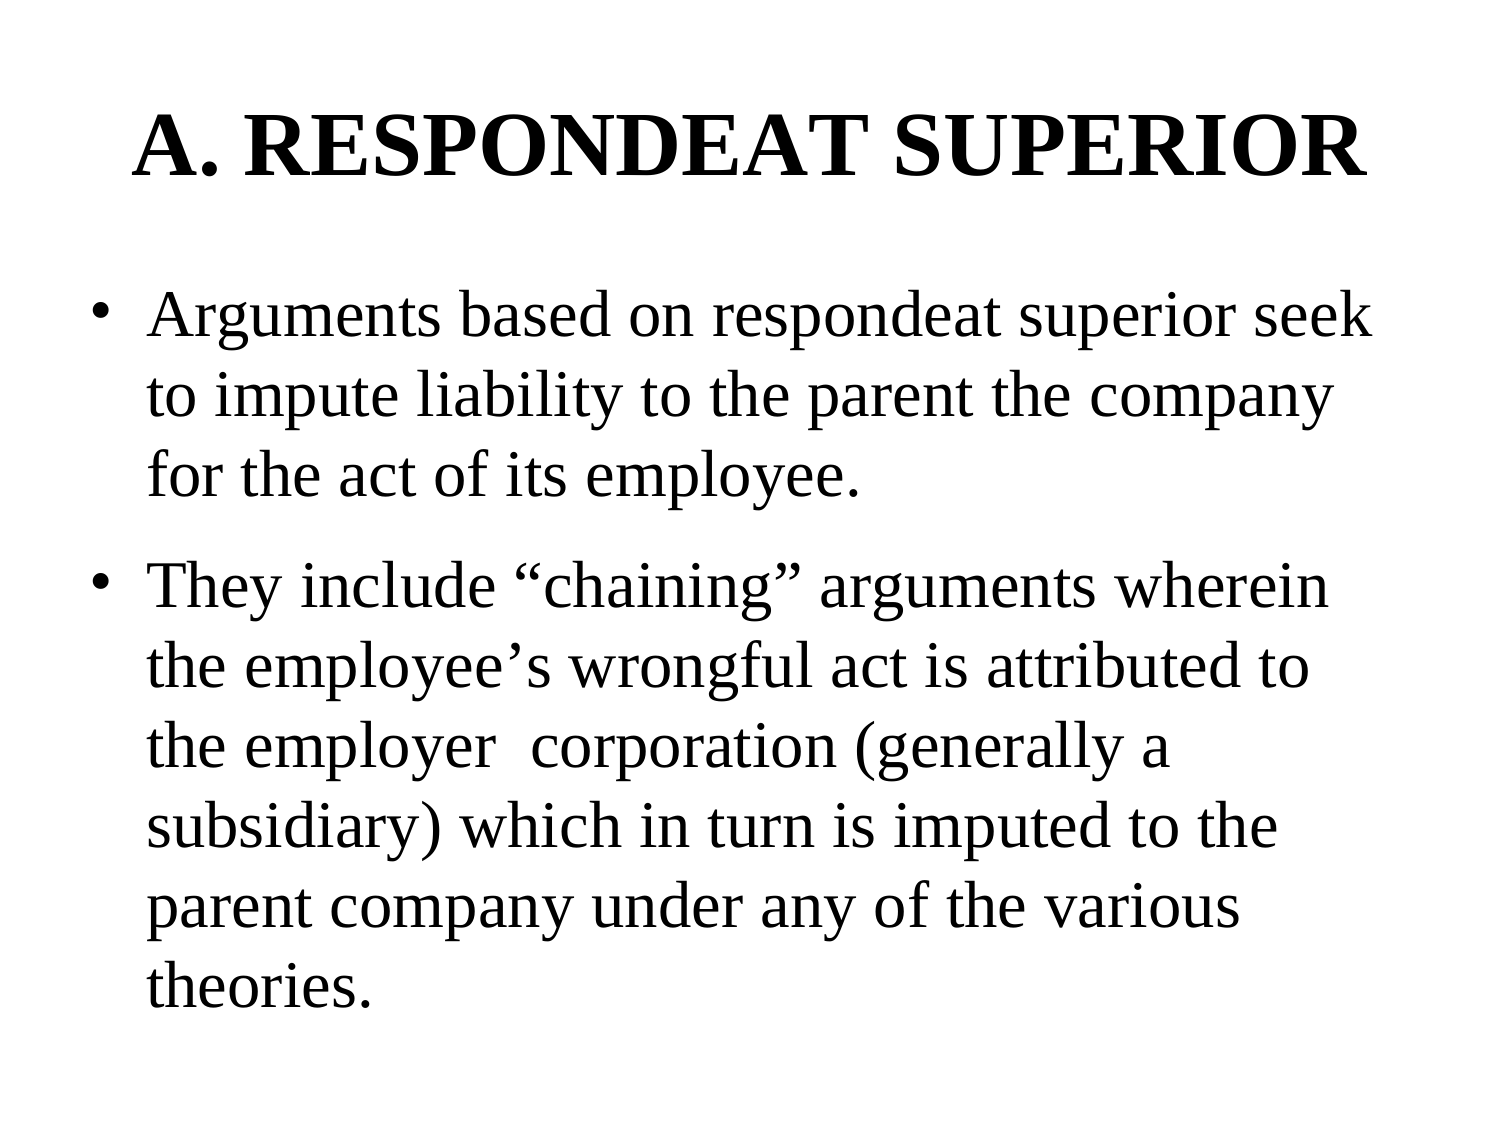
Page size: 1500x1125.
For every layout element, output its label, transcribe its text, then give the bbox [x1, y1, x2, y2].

list Arguments based on respondeat superior seek to impute liability to the parent the company for the act of its employee. They include “chaining” arguments wherein the employee’s wrongful act is attributed to the employer corporation (generally a subsidiary) which in turn is imputed to the parent company under any of the various theories. [75, 262, 1426, 1005]
title A. RESPONDEAT SUPERIOR [75, 45, 1426, 233]
